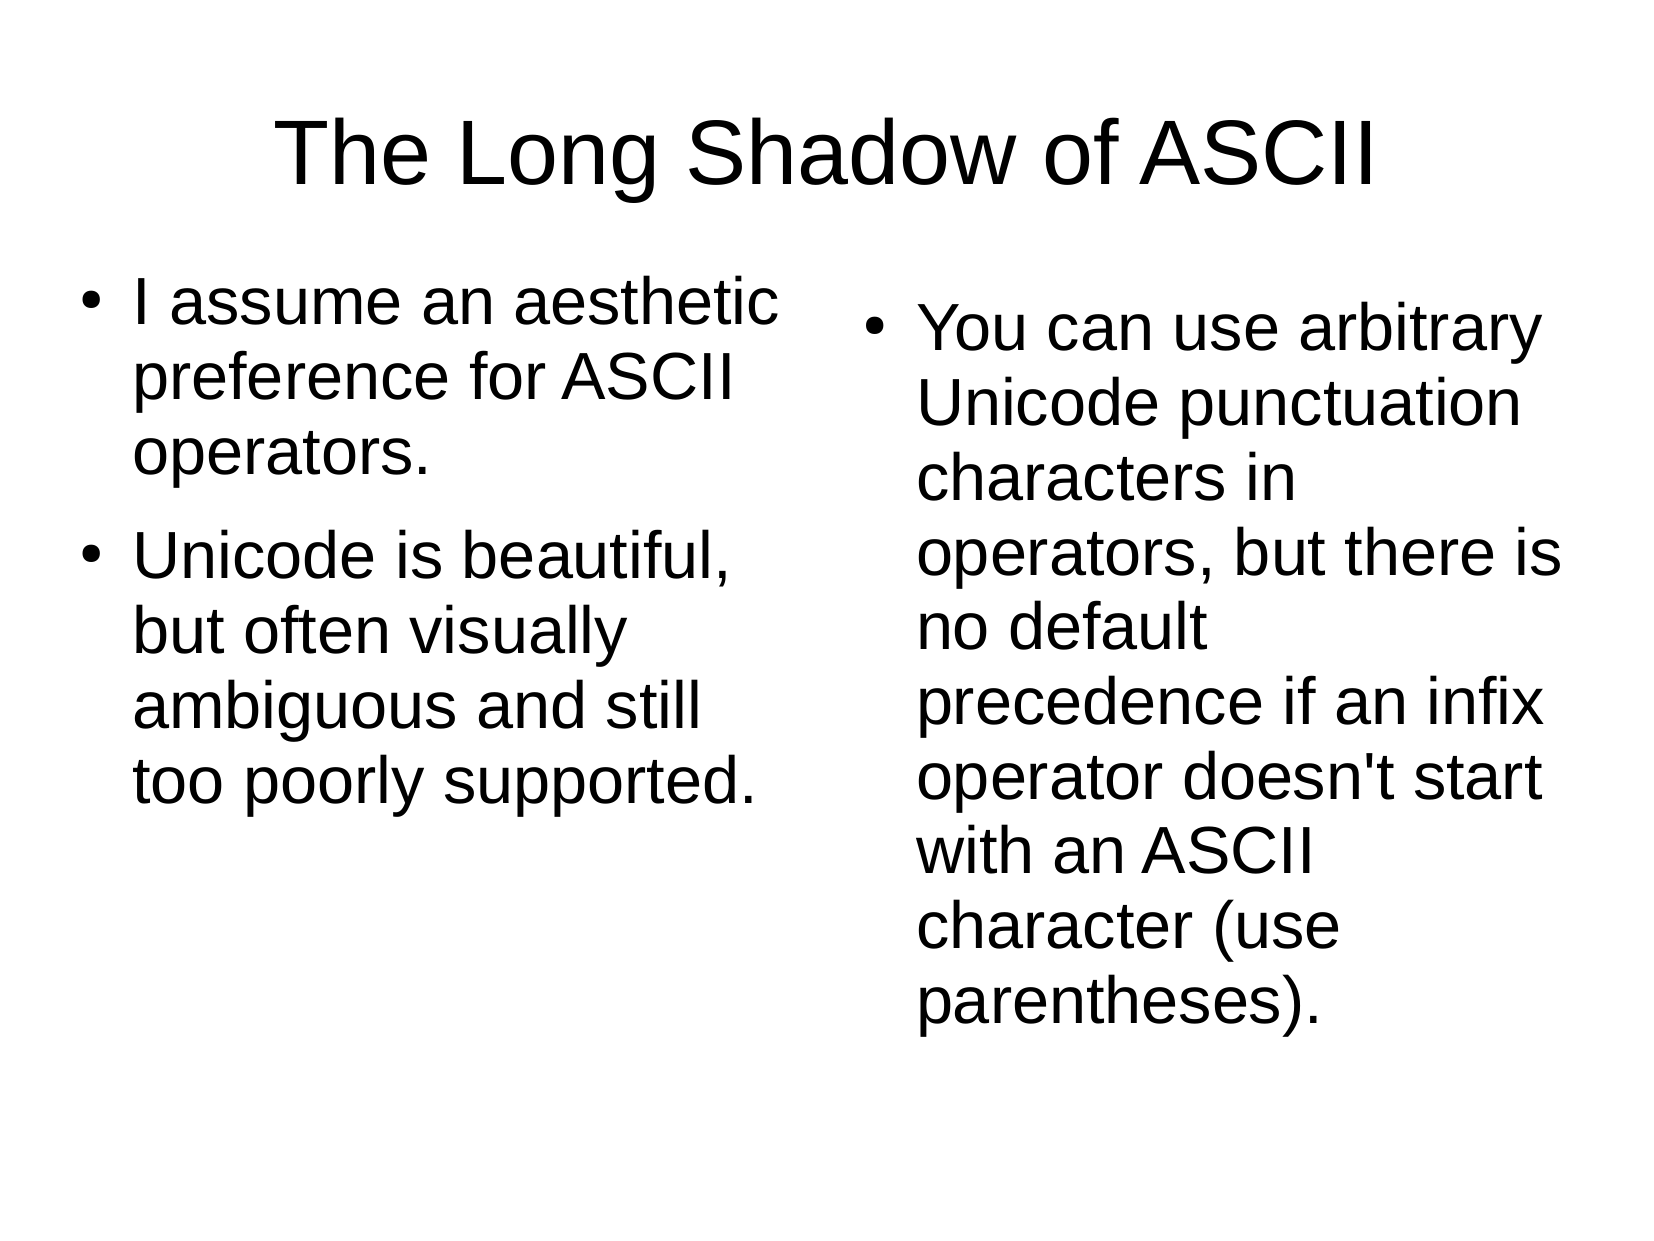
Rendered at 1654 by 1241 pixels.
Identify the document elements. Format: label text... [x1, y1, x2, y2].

list You can use arbitrary Unicode punctuation characters in operators, but there is no default precedence if an infix operator doesn't start with an ASCII character (use parentheses). [845, 290, 1572, 1109]
title The Long Shadow of ASCII [82, 49, 1571, 257]
list I assume an aesthetic preference for ASCII operators. Unicode is beautiful, but often visually ambiguous and still too poorly supported. [61, 264, 788, 1084]
